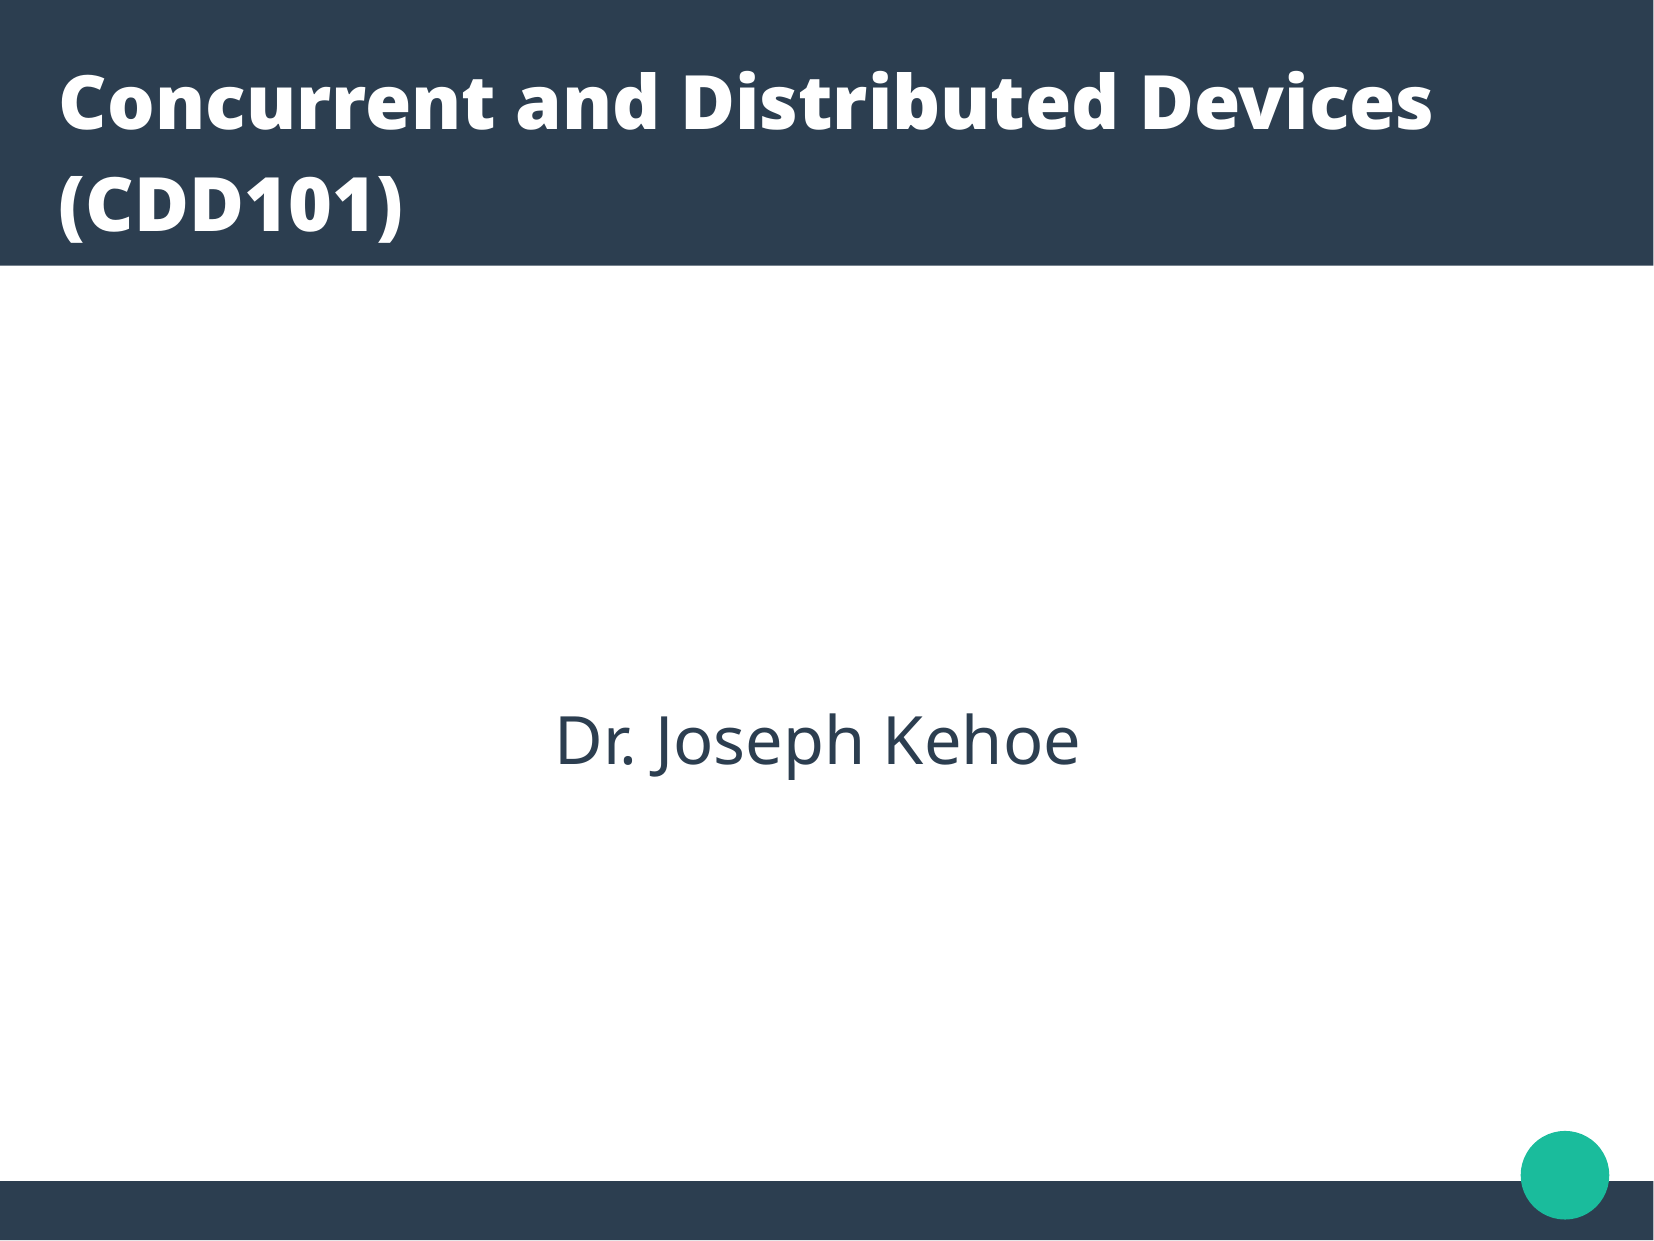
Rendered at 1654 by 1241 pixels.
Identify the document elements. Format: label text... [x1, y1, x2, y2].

title Concurrent and Distributed Devices (CDD101) [59, 49, 1595, 207]
subtitle Dr. Joseph Kehoe [59, 324, 1595, 1152]
